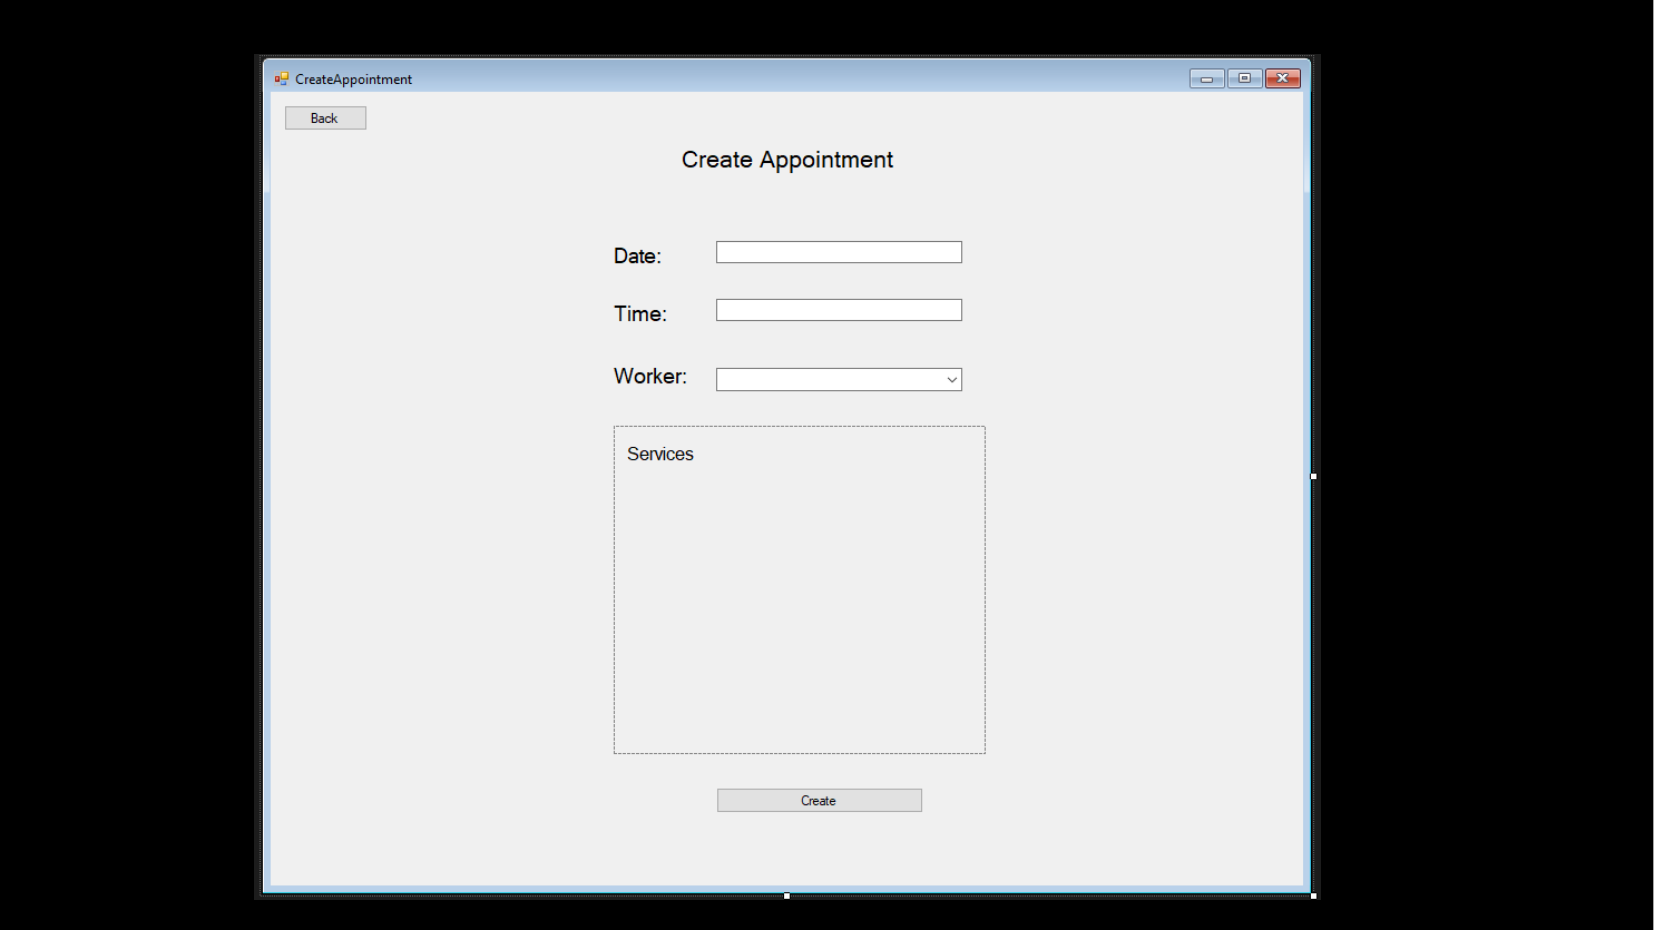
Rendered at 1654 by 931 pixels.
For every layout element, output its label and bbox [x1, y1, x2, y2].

picture [254, 54, 1321, 901]
